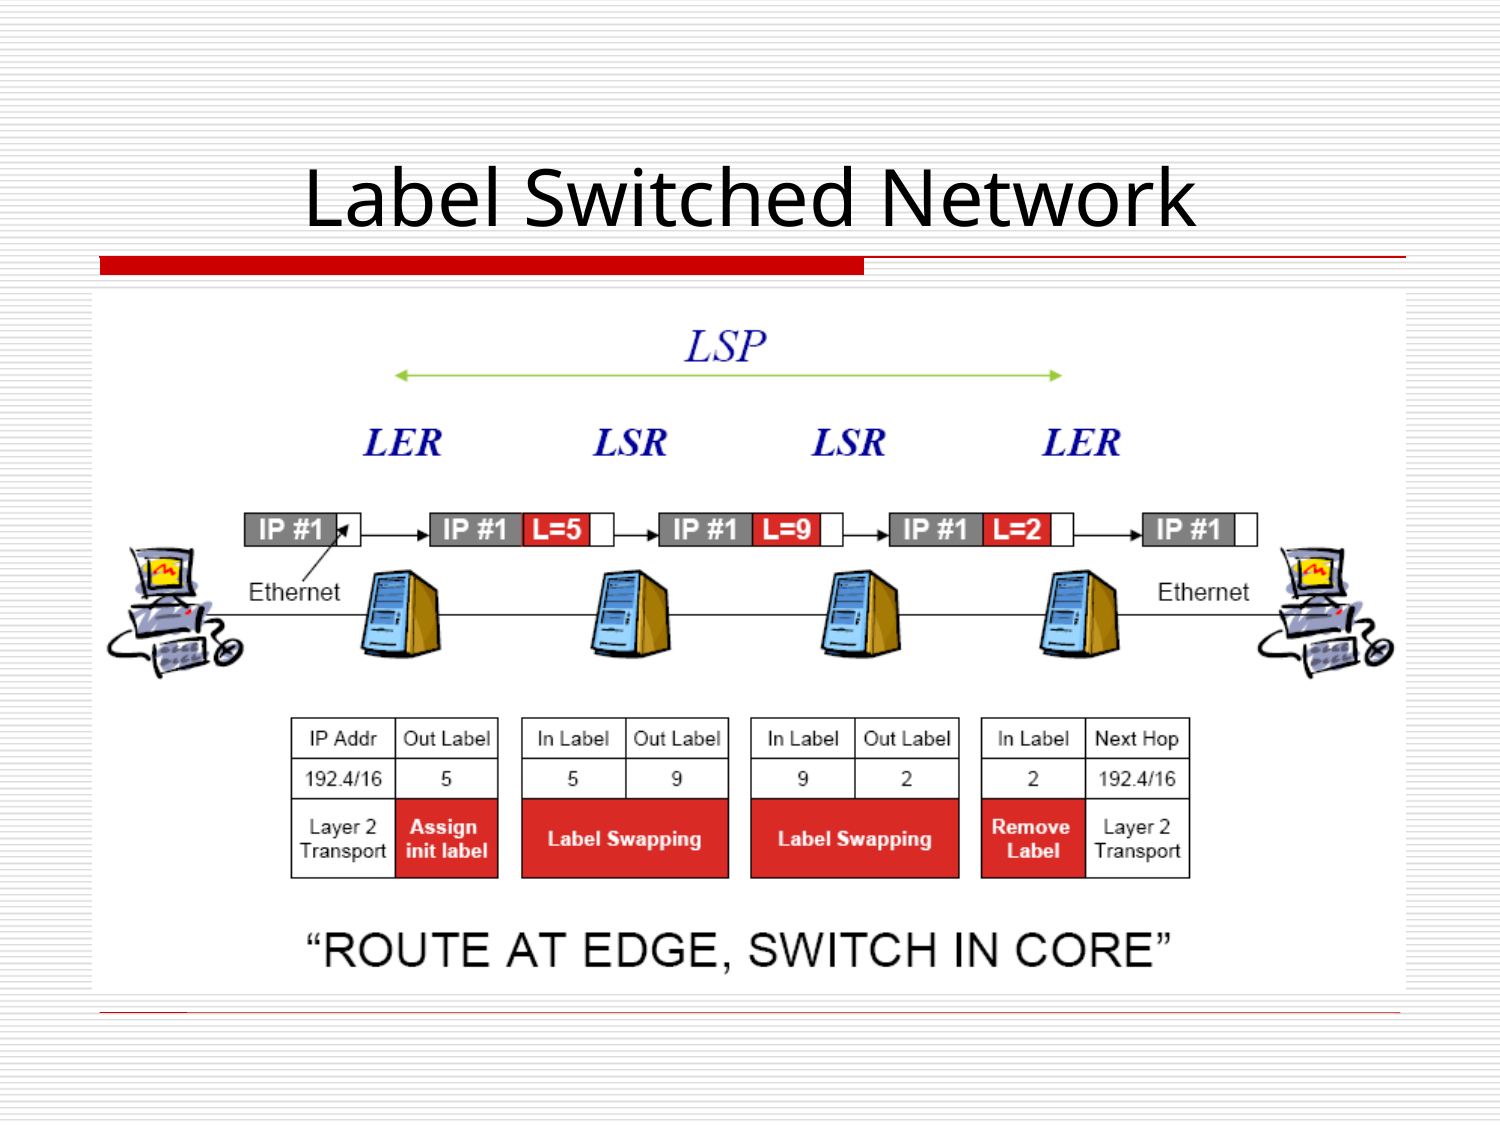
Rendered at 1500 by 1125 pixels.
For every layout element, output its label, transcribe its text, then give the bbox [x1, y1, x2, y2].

title Label Switched Network [94, 50, 1407, 250]
picture [0, 0, 1500, 1125]
